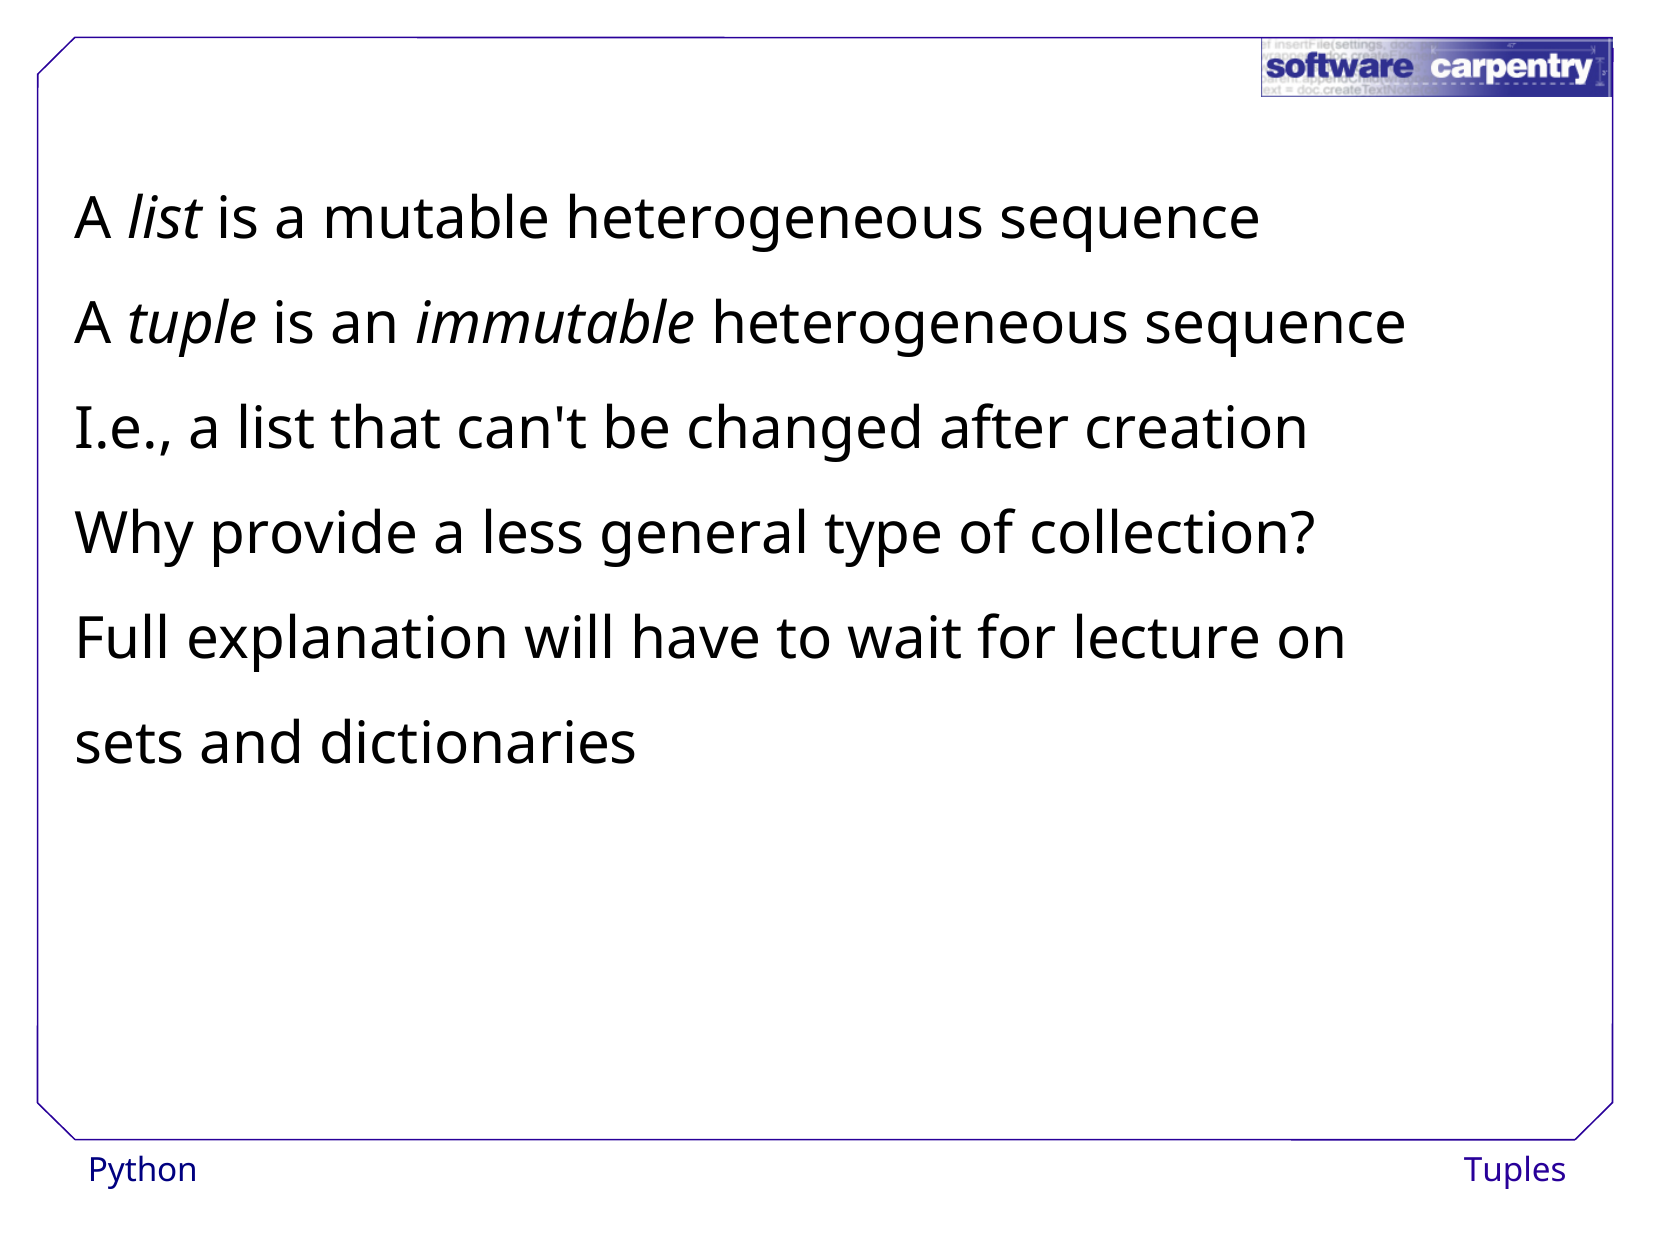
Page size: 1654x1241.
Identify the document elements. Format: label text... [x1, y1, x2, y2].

picture [1261, 39, 1613, 97]
text_box A list is a mutable heterogeneous sequence A tuple is an immutable heterogeneous sequence I.e., a list that can't be changed after creation Why provide a less general type of collection? Full explanation will have to wait for lecture on sets and dictionaries [59, 137, 1572, 784]
